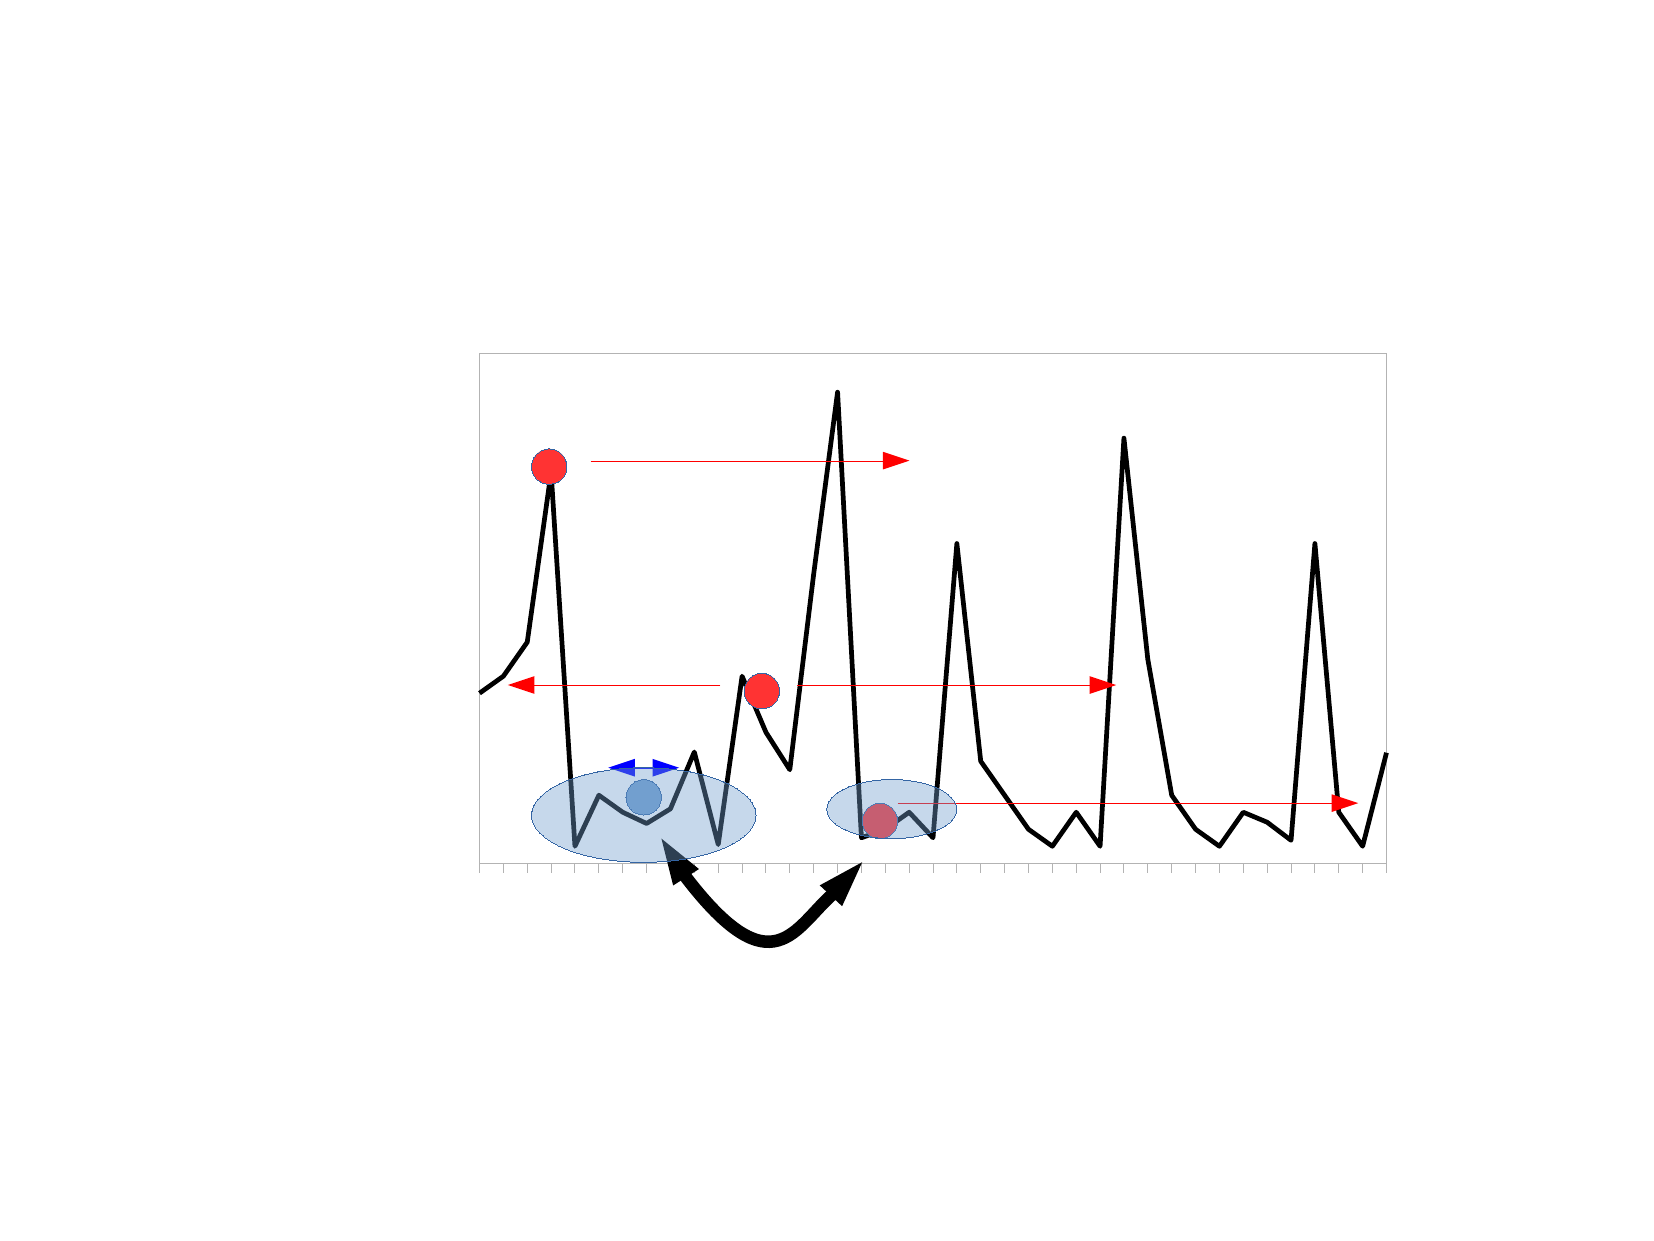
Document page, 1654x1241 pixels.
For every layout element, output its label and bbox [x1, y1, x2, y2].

text_box [531, 448, 567, 485]
text_box [744, 673, 780, 709]
chart [460, 342, 1406, 874]
text_box [531, 767, 757, 863]
text_box [826, 779, 957, 839]
